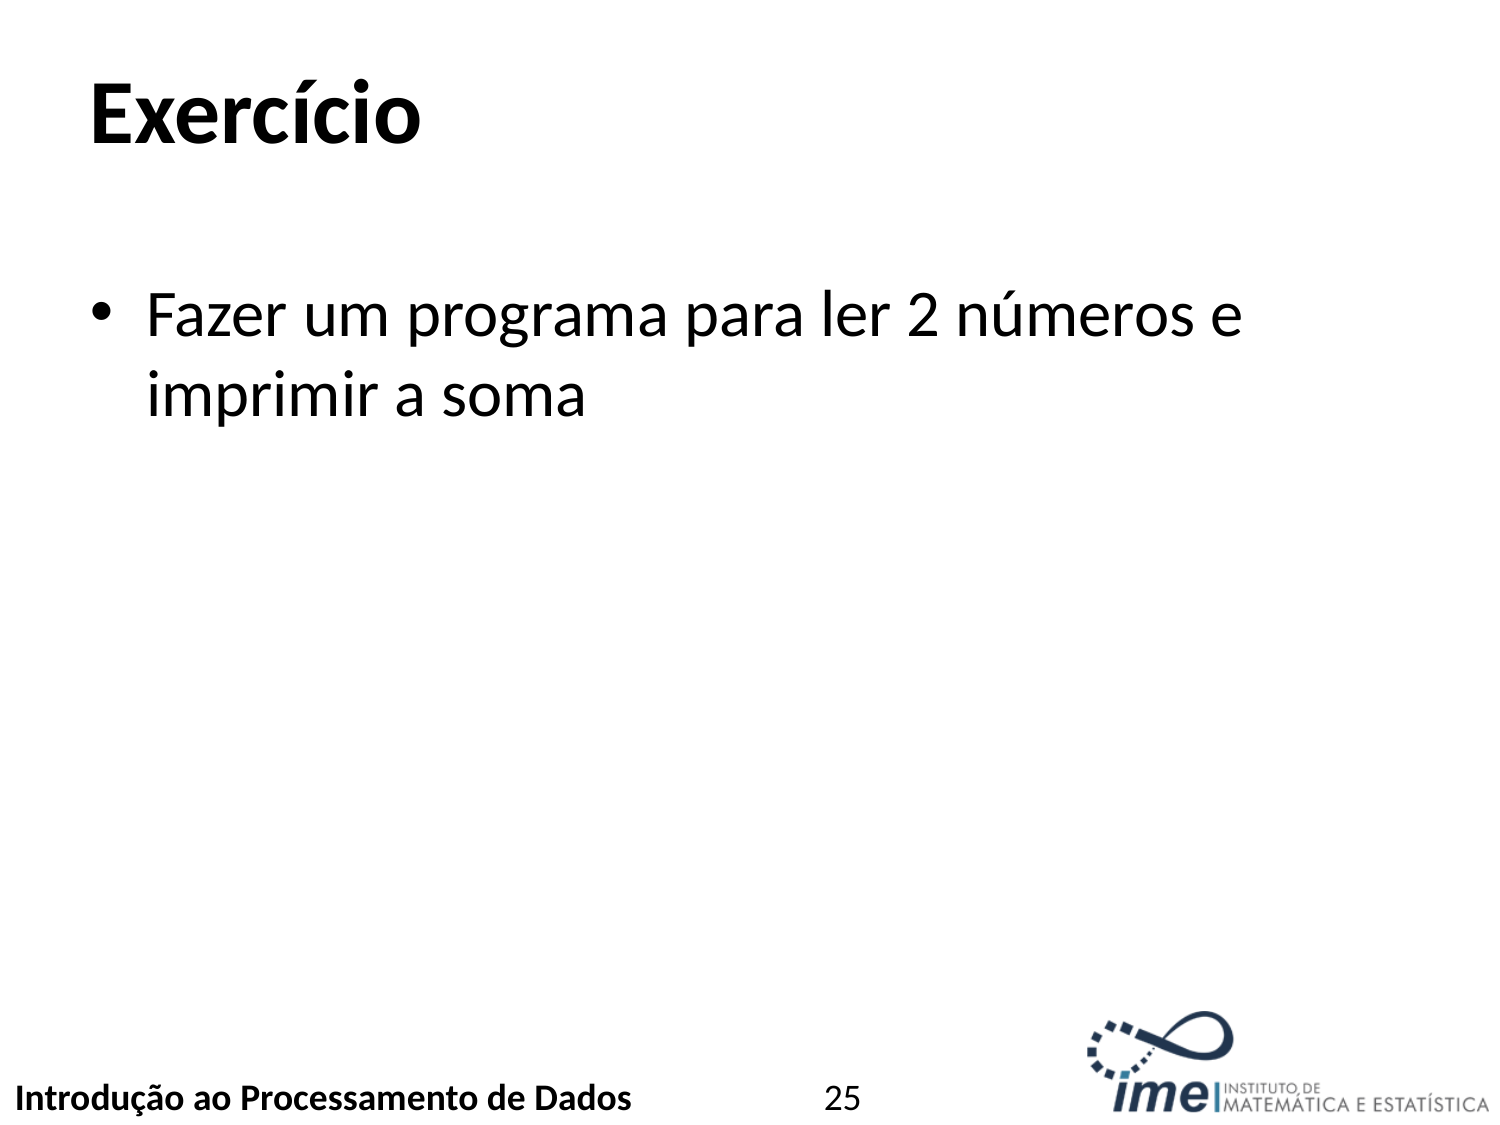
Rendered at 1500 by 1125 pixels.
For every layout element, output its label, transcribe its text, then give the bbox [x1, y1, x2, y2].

picture [1086, 1011, 1495, 1115]
text_box <number> [808, 1065, 1159, 1125]
text_box Exercício [75, 45, 1425, 233]
text_box Fazer um programa para ler 2 números e imprimir a soma [75, 262, 1425, 468]
